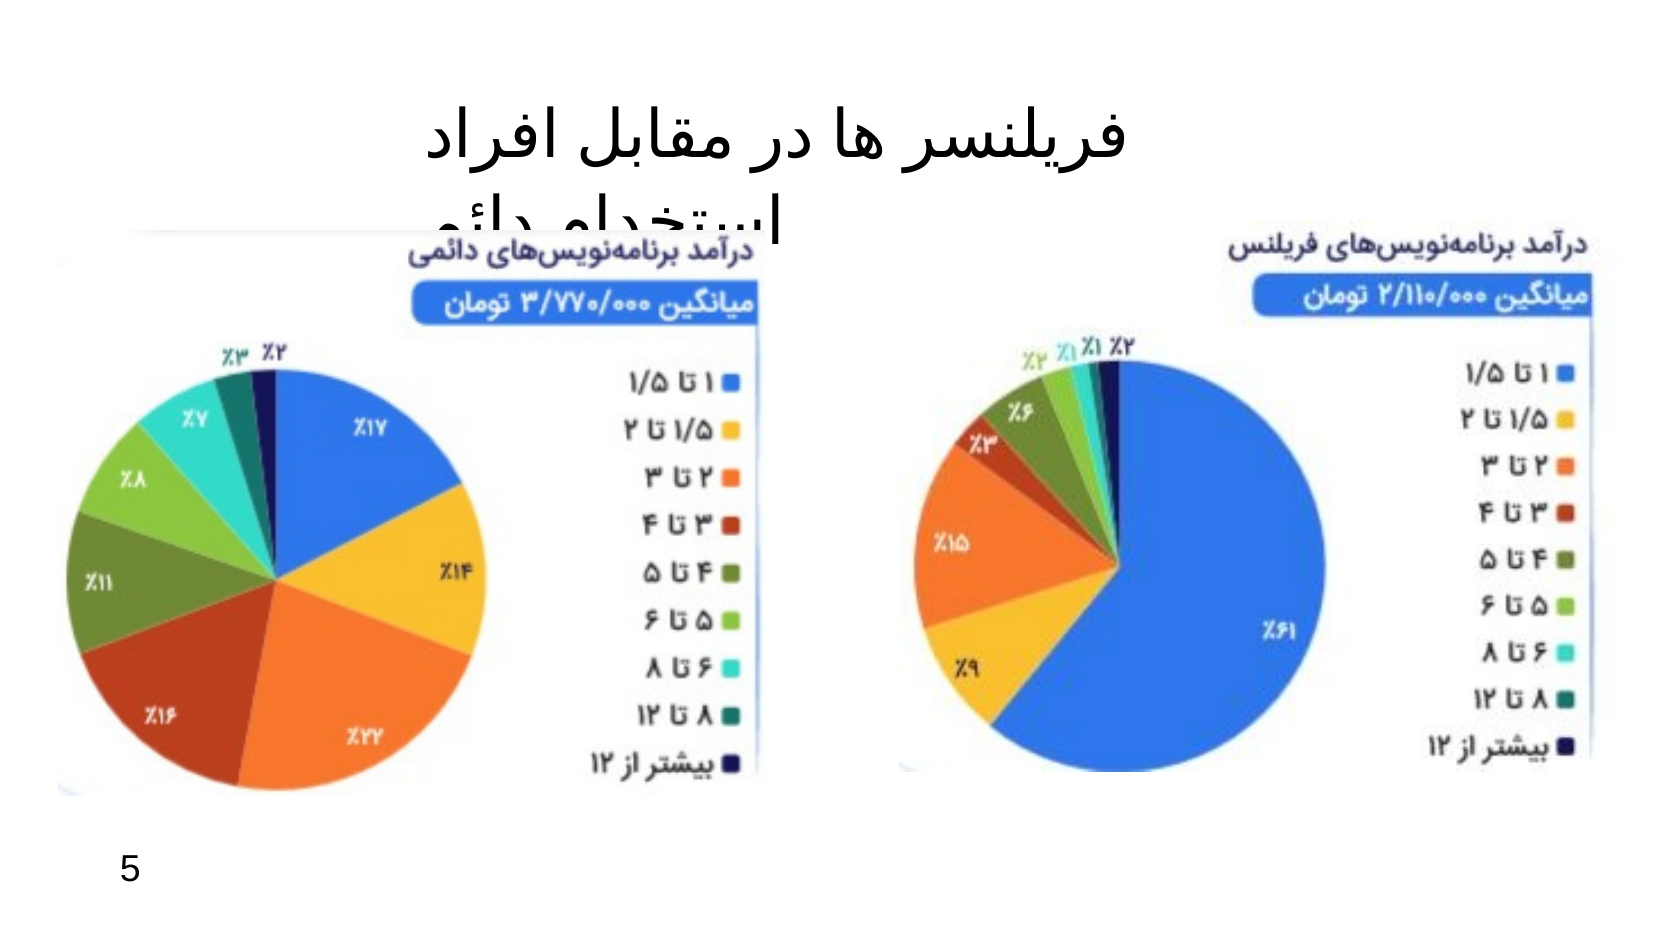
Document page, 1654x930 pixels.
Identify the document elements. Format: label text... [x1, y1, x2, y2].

text_box 5 [105, 840, 156, 897]
text_box فریلنسر ها در مقابل افراد استخدام دائم [409, 89, 1315, 238]
picture [899, 220, 1635, 772]
picture [58, 230, 765, 796]
